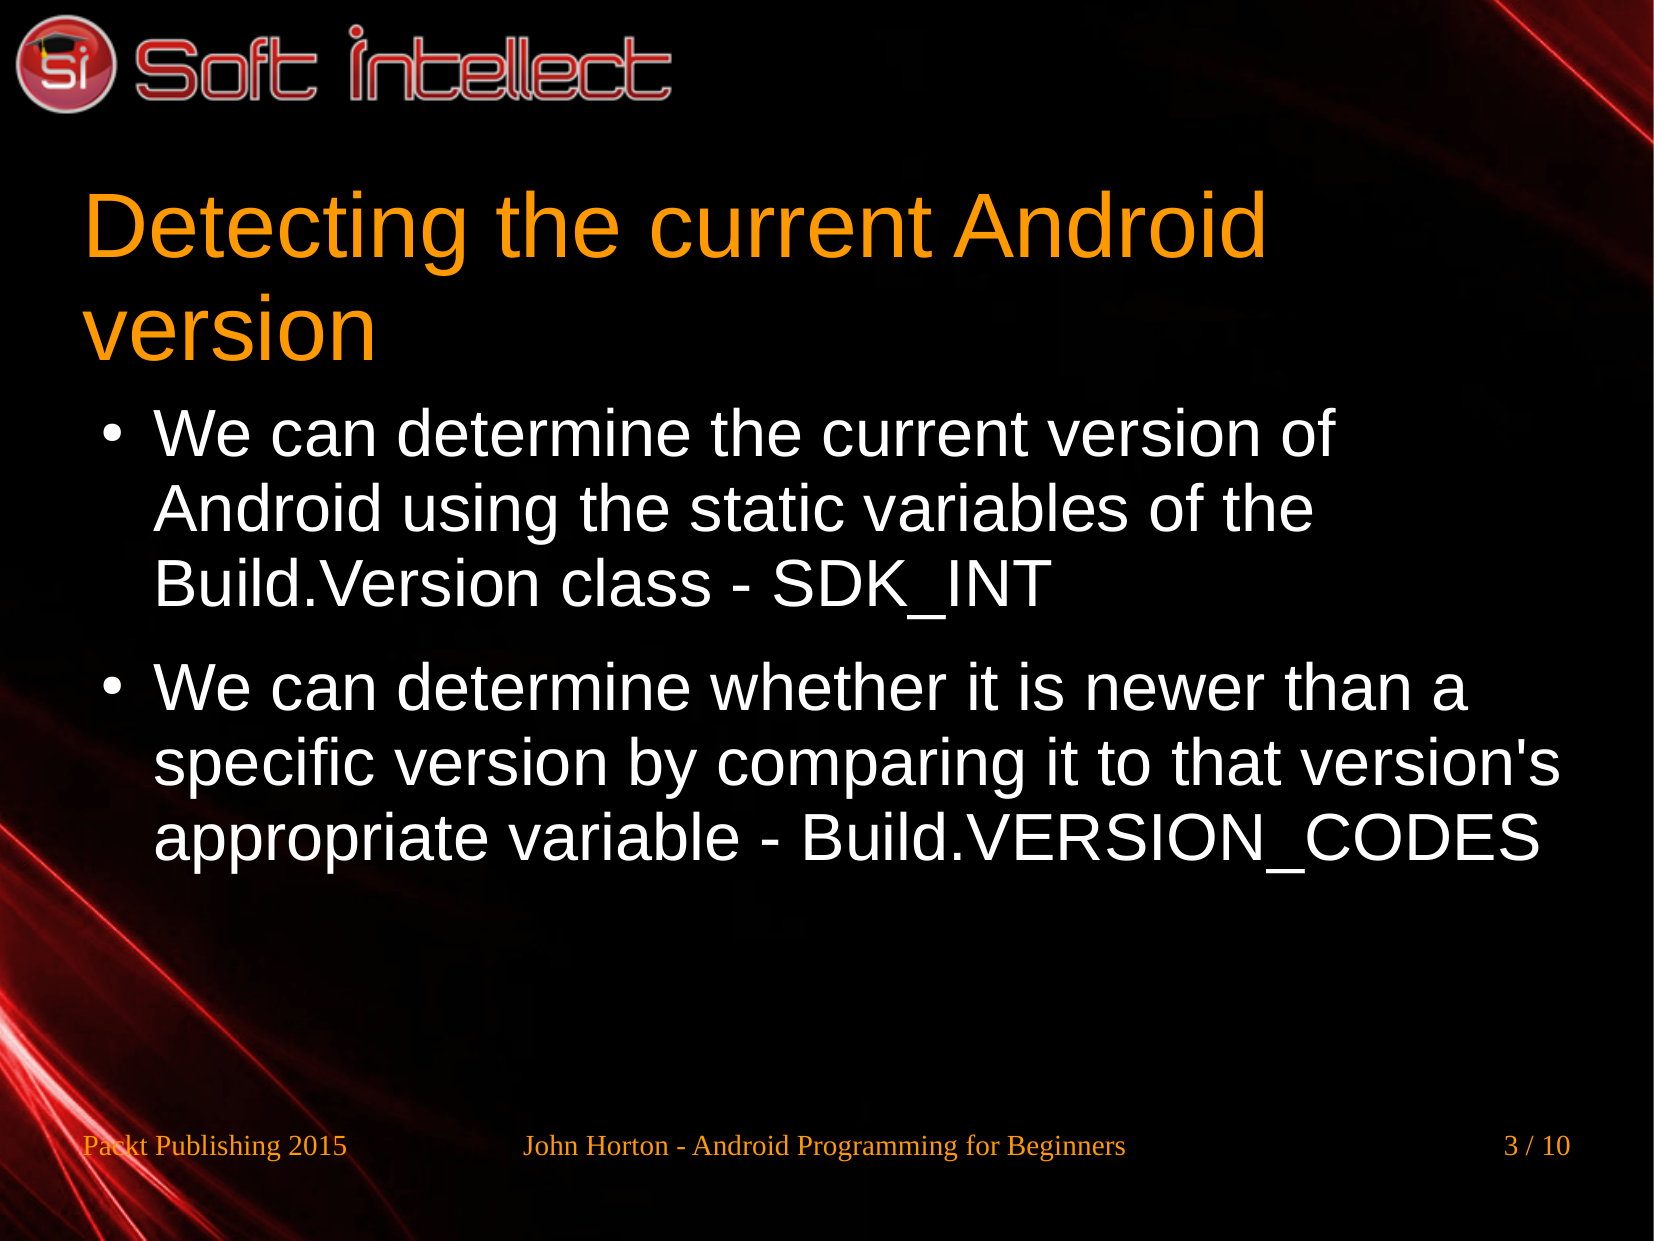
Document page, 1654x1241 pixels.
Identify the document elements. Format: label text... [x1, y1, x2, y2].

picture [0, 0, 1654, 1241]
title Detecting the current Android version [82, 173, 1571, 381]
list We can determine the current version of Android using the static variables of the Build.Version class - SDK_INT We can determine whether it is newer than a specific version by comparing it to that version's appropriate variable - Build.VERSION_CODES [82, 396, 1571, 1116]
